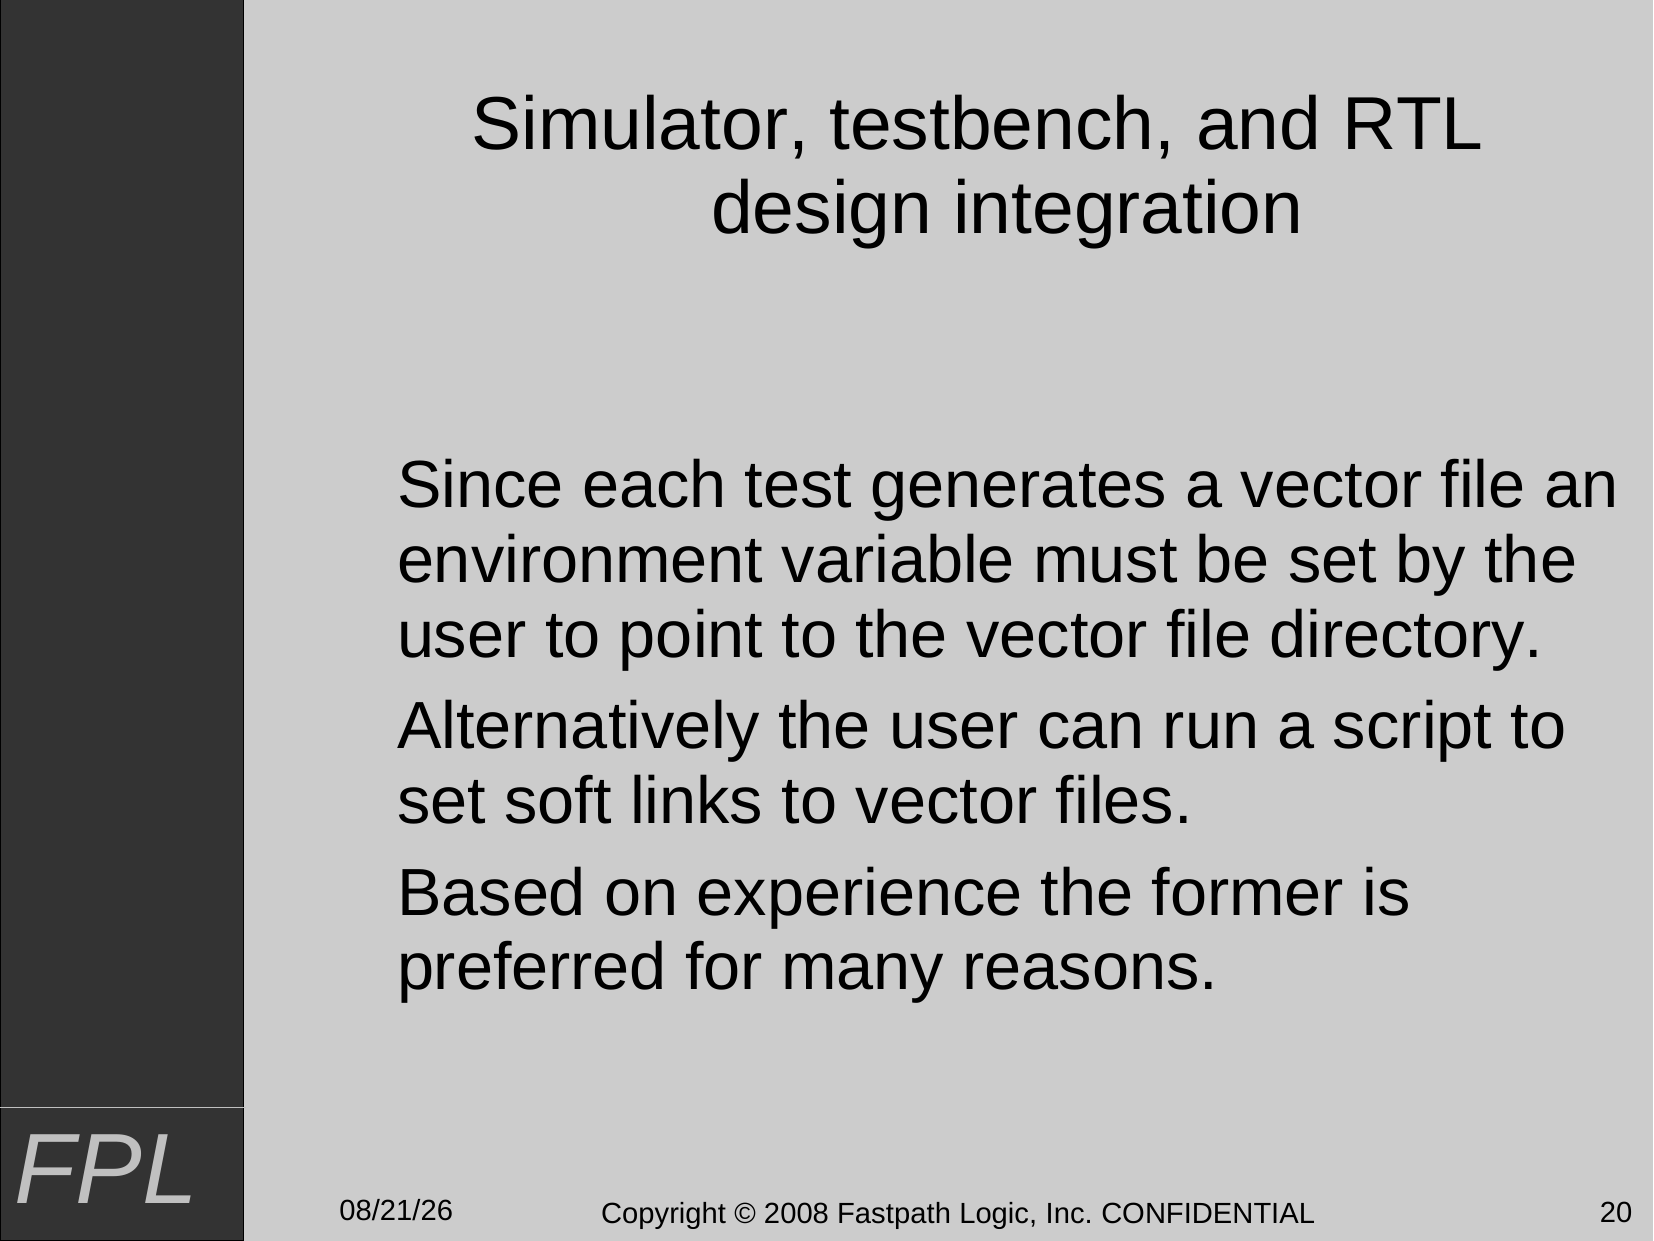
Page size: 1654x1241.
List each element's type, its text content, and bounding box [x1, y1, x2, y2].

title Simulator, testbench, and RTL design integration [426, 54, 1529, 272]
subtitle Since each test generates a vector file an environment variable must be set by the user to point to the vector file directory. Alternatively the user can run a script to set soft links to vector files. Based on experience the former is preferred for many reasons. [322, 272, 1634, 1179]
